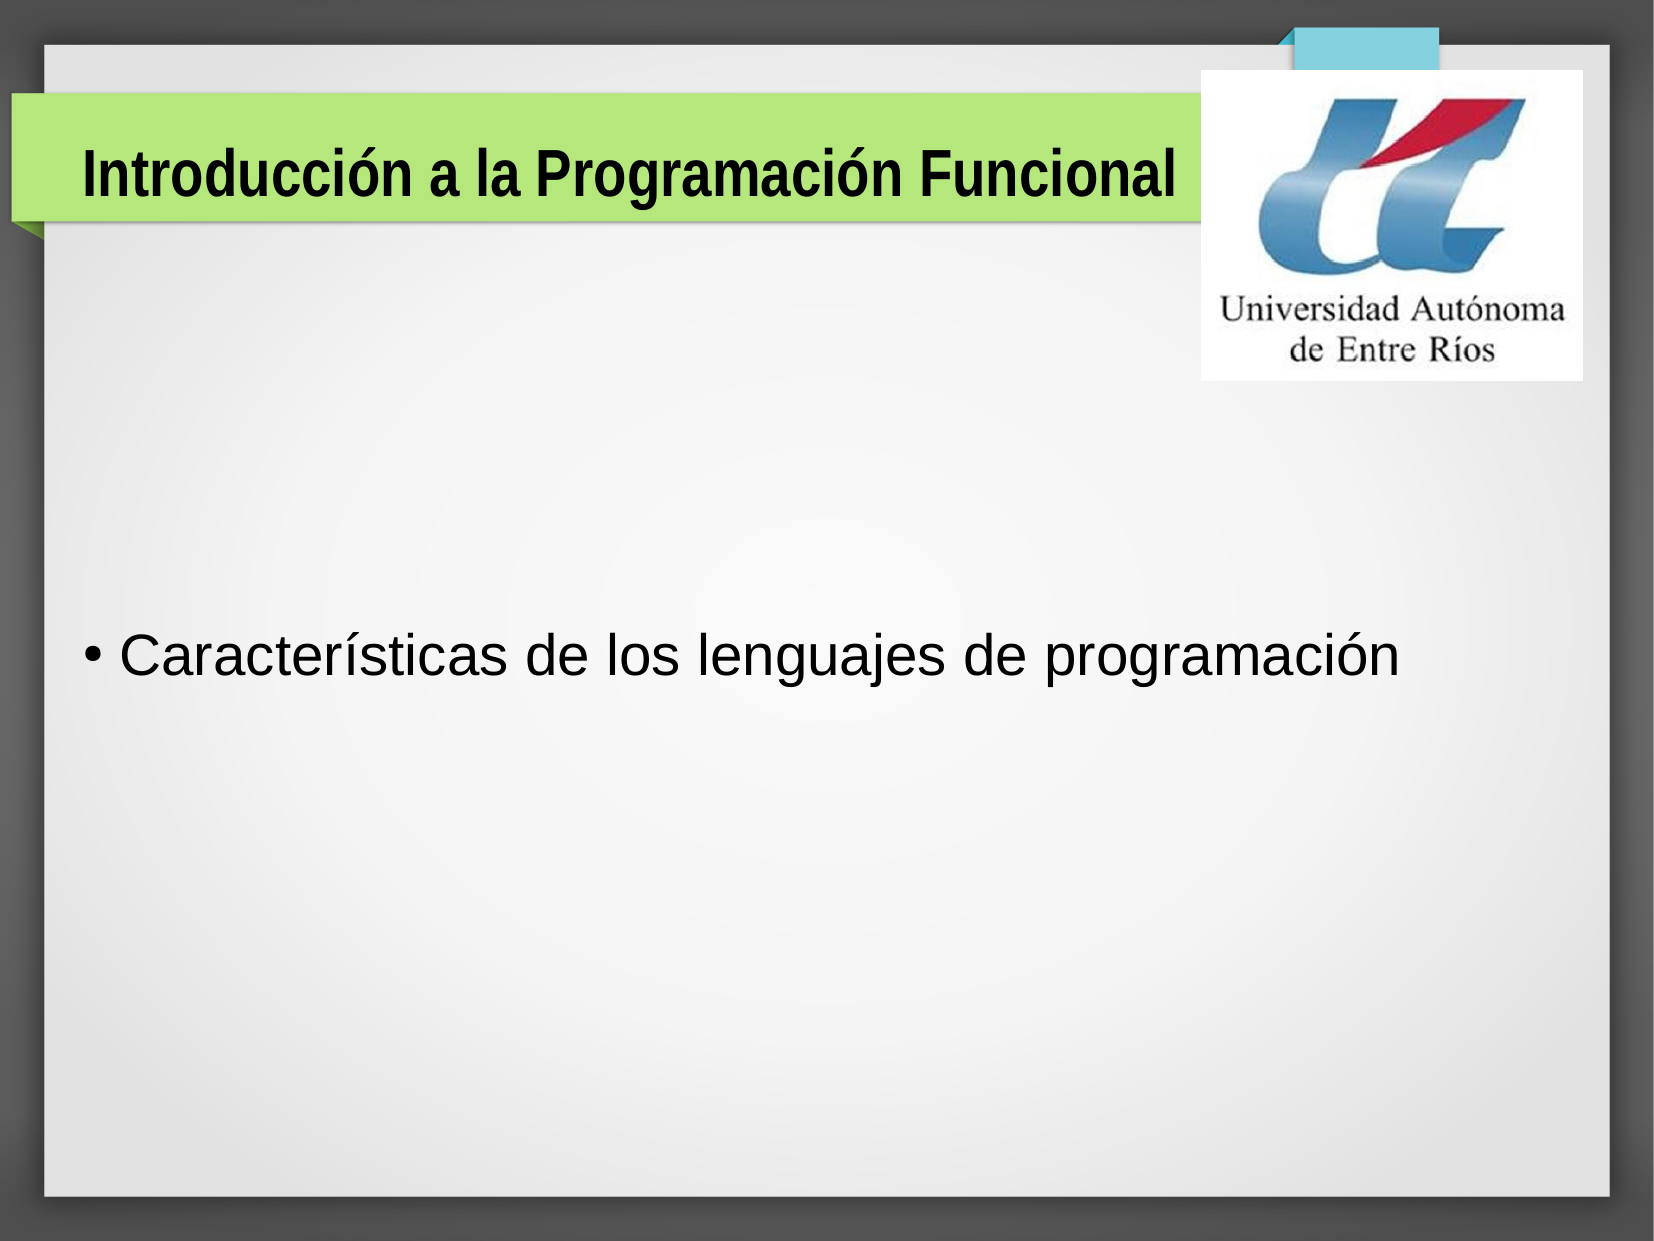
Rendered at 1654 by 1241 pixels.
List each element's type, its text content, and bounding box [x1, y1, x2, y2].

subtitle Características de los lenguajes de programación [82, 295, 1571, 1015]
title Introducción a la Programación Funcional [82, 94, 1201, 213]
picture [0, 0, 1654, 1241]
